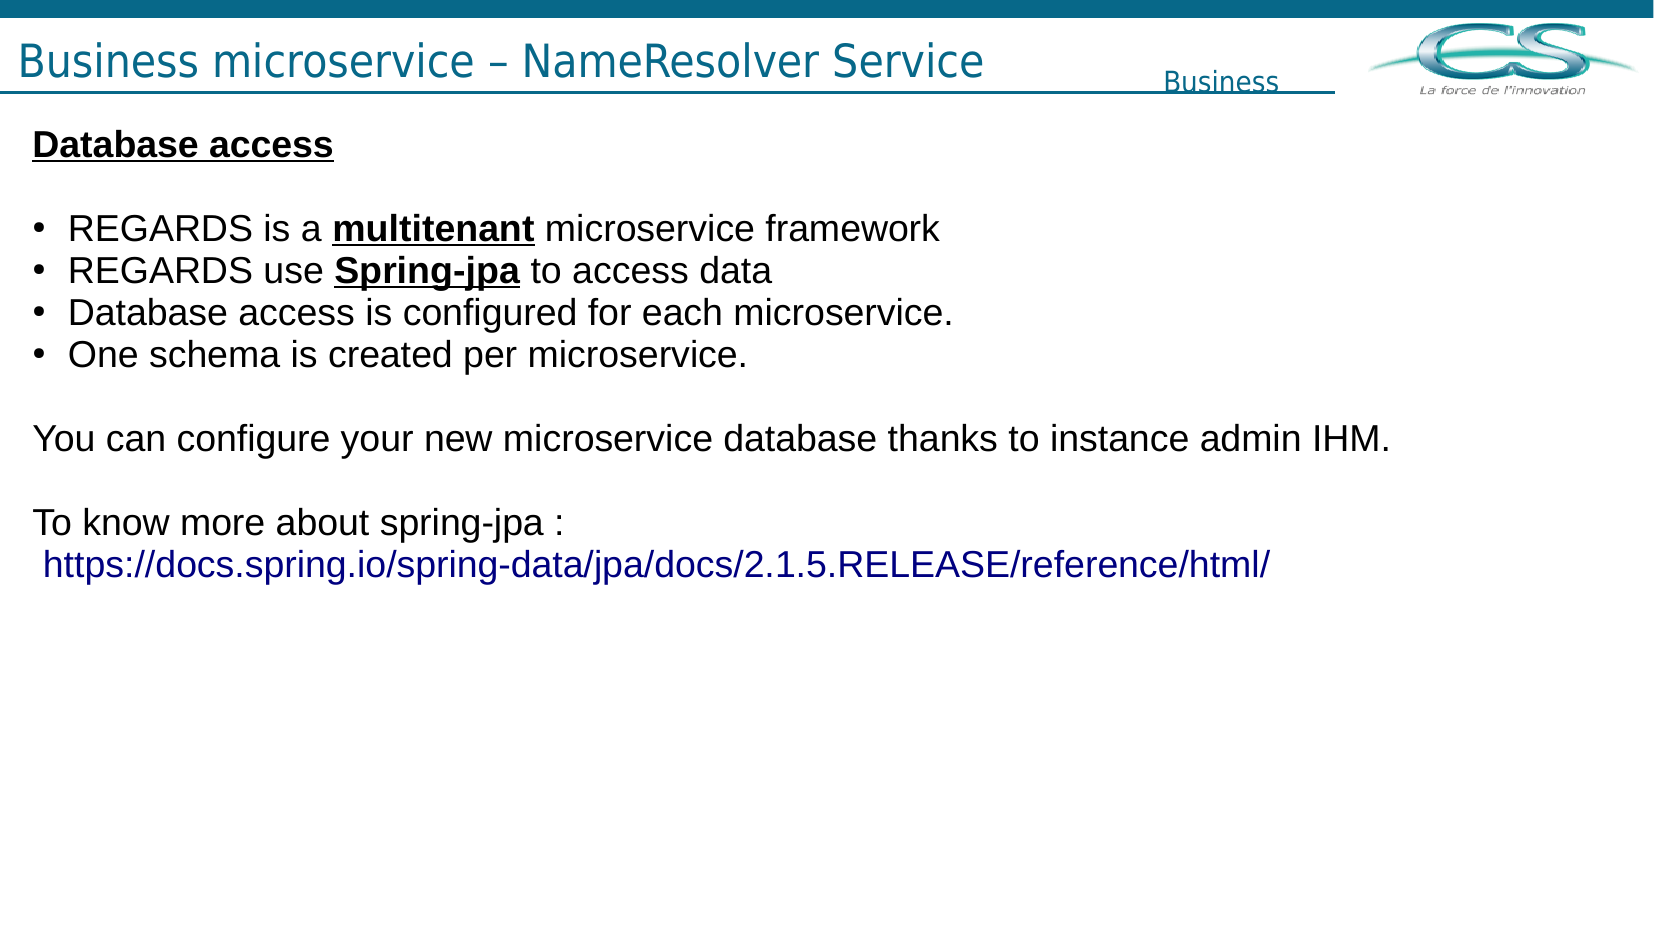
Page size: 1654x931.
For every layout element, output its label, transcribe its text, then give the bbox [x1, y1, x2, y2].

title Business microservice – NameResolver Service [17, 34, 1368, 88]
subtitle [17, 132, 1630, 913]
text_box Database access REGARDS is a multitenant microservice framework REGARDS use Spring-jpa to access data Database access is configured for each microservice. One schema is created per microservice. You can configure your new microservice database thanks to instance admin IHM. To know more about spring-jpa : https://docs.spring.io/spring-data/jpa/docs/2.1.5.RELEASE/reference/html/ [17, 116, 1589, 886]
picture [1368, 21, 1642, 96]
text_box Business [1151, 53, 1347, 116]
